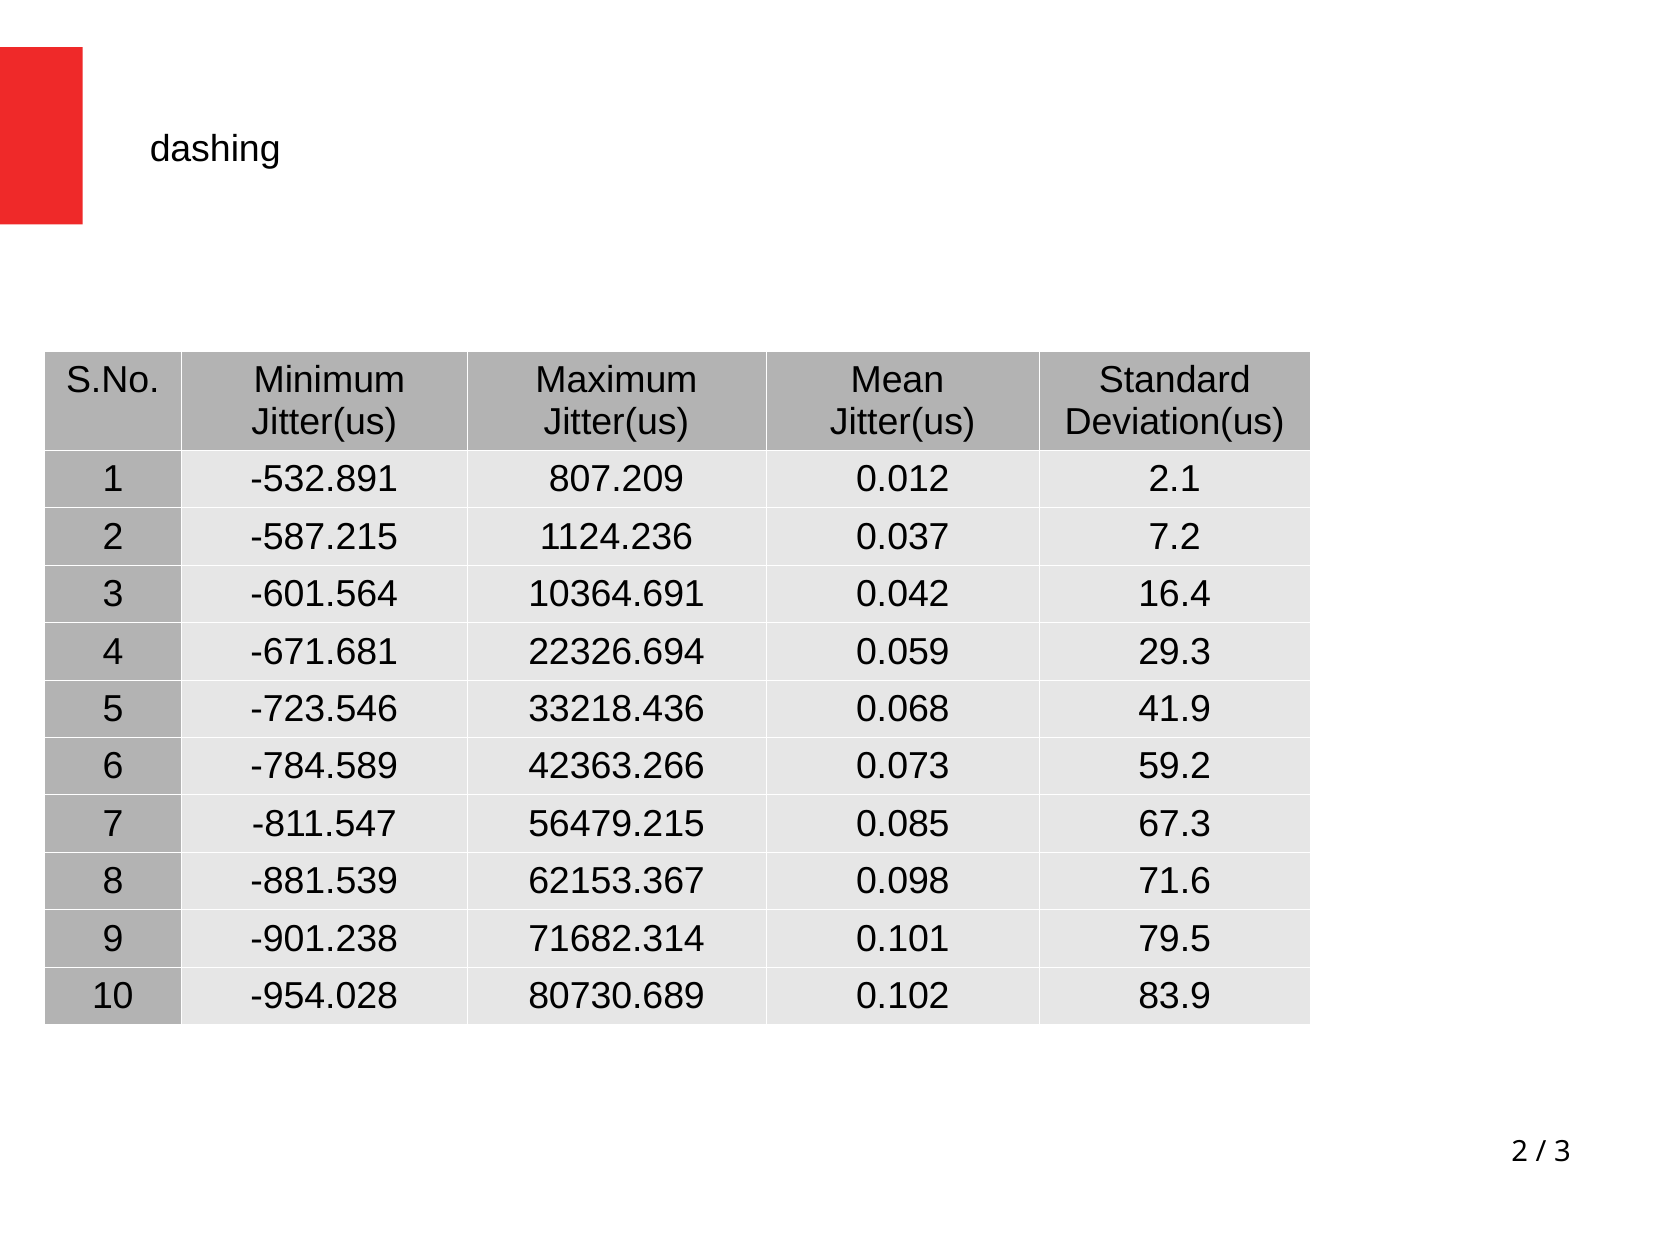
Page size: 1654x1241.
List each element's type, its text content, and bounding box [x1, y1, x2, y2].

table_cell 33218.436 [468, 681, 766, 737]
table_cell 80730.689 [468, 968, 766, 1024]
table_cell 0.059 [767, 623, 1039, 680]
table_cell 0.037 [767, 508, 1039, 565]
table_header Minimum Jitter(us) [182, 352, 467, 450]
table_cell 2 [45, 508, 181, 565]
table_cell 7.2 [1040, 508, 1310, 565]
table_cell -784.589 [182, 738, 467, 794]
table_cell 0.102 [767, 968, 1039, 1024]
table_cell 71682.314 [468, 910, 766, 967]
table_cell -723.546 [182, 681, 467, 737]
table_cell 0.085 [767, 795, 1039, 852]
table_cell 7 [45, 795, 181, 852]
table_header Maximum Jitter(us) [468, 352, 766, 450]
table_cell 71.6 [1040, 853, 1310, 909]
table_cell 8 [45, 853, 181, 909]
table_cell 0.068 [767, 681, 1039, 737]
table_cell 4 [45, 623, 181, 680]
table_cell 0.042 [767, 566, 1039, 622]
table_cell 22326.694 [468, 623, 766, 680]
table_cell 1124.236 [468, 508, 766, 565]
table_cell 83.9 [1040, 968, 1310, 1024]
table_cell -671.681 [182, 623, 467, 680]
table_header Standard Deviation(us) [1040, 352, 1310, 450]
table_cell 807.209 [468, 451, 766, 507]
table_cell 0.012 [767, 451, 1039, 507]
table_cell 41.9 [1040, 681, 1310, 737]
table_cell 42363.266 [468, 738, 766, 794]
table_cell 0.101 [767, 910, 1039, 967]
table_cell 2.1 [1040, 451, 1310, 507]
table_cell 5 [45, 681, 181, 737]
table_cell 0.098 [767, 853, 1039, 909]
table_cell -587.215 [182, 508, 467, 565]
table_cell 59.2 [1040, 738, 1310, 794]
table_header Mean Jitter(us) [767, 352, 1039, 450]
table_cell -881.539 [182, 853, 467, 909]
table_cell 10364.691 [468, 566, 766, 622]
table_cell 29.3 [1040, 623, 1310, 680]
table_cell -601.564 [182, 566, 467, 622]
table_cell -954.028 [182, 968, 467, 1024]
table_cell 16.4 [1040, 566, 1310, 622]
table_cell 79.5 [1040, 910, 1310, 967]
table_cell 10 [45, 968, 181, 1024]
table_cell 3 [45, 566, 181, 622]
table_cell 67.3 [1040, 795, 1310, 852]
table_header S.No. [45, 352, 181, 450]
table_cell 0.073 [767, 738, 1039, 794]
table_cell -532.891 [182, 451, 467, 507]
table_cell 56479.215 [468, 795, 766, 852]
table_cell 1 [45, 451, 181, 507]
text_box dashing [135, 120, 826, 177]
table_cell -901.238 [182, 910, 467, 967]
table_cell 6 [45, 738, 181, 794]
table_cell 9 [45, 910, 181, 967]
table_cell -811.547 [182, 795, 467, 852]
table_cell 62153.367 [468, 853, 766, 909]
